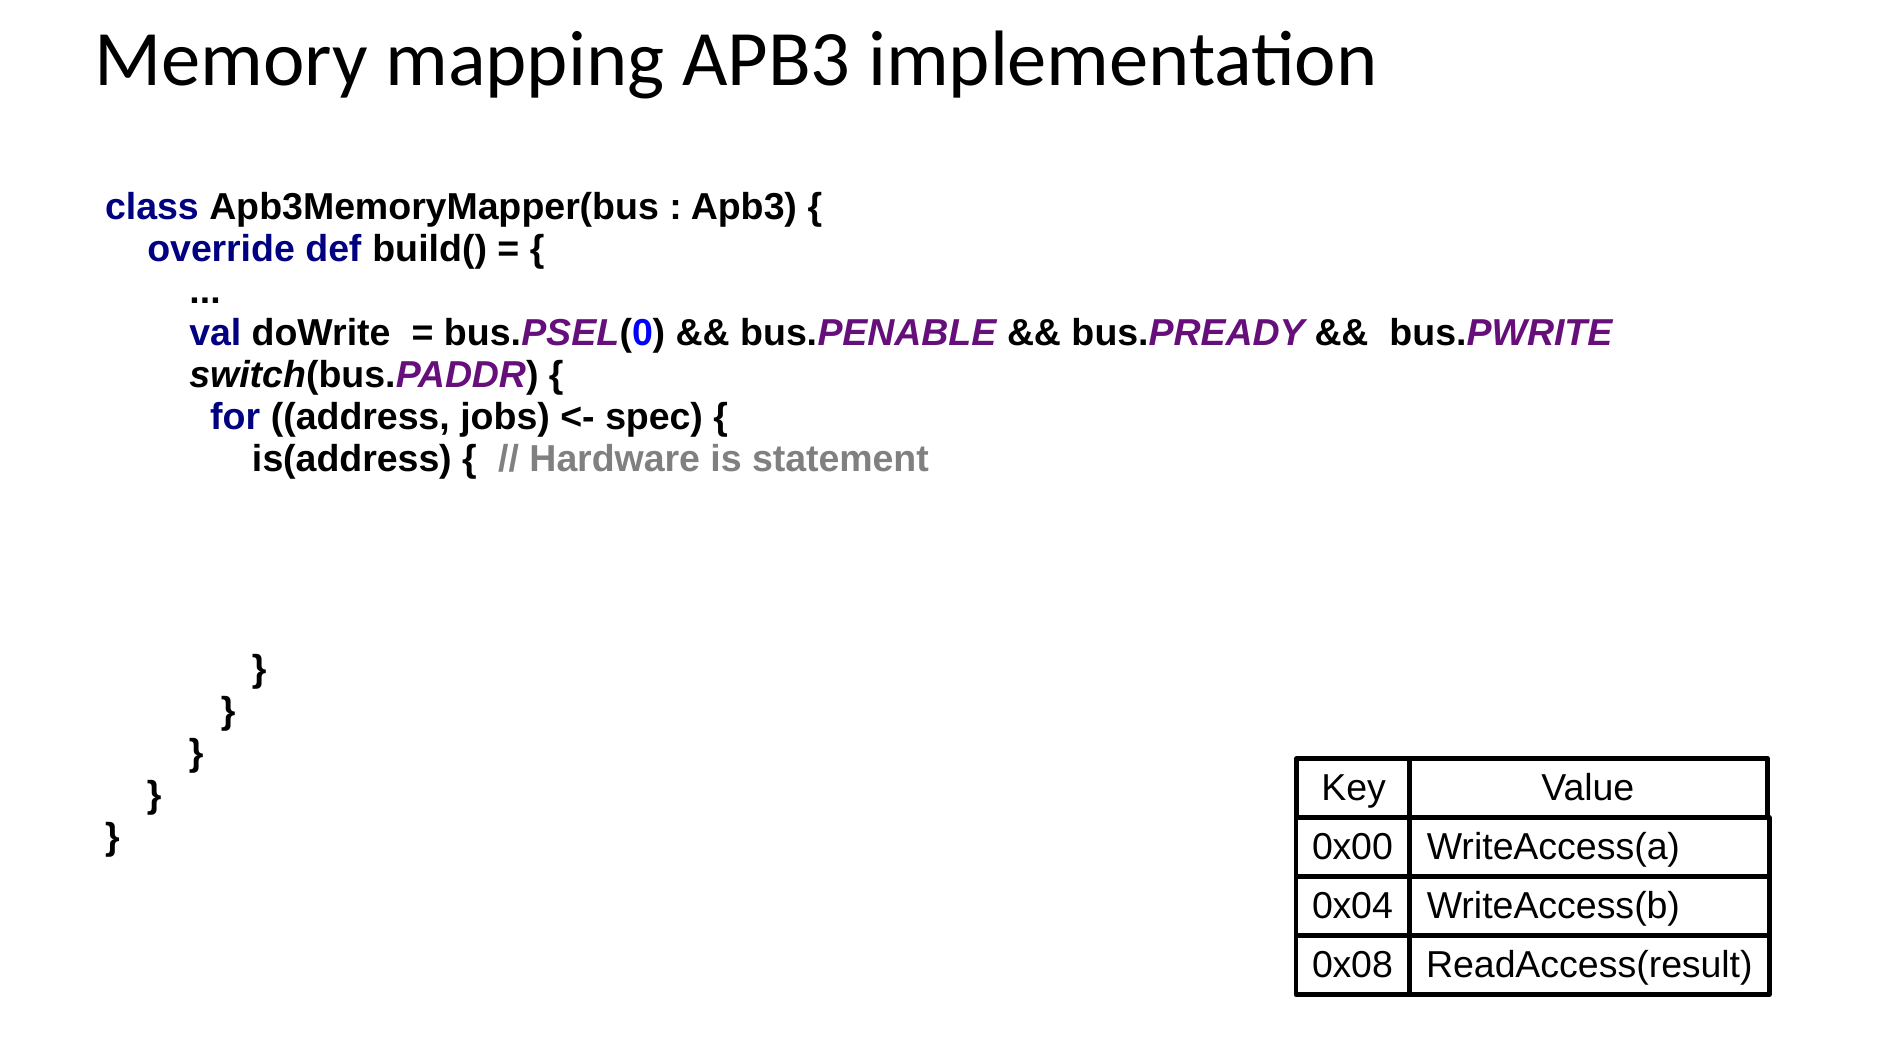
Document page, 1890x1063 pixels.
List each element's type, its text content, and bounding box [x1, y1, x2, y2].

text_box class Apb3MemoryMapper(bus : Apb3) { override def build() = { ... val doWrite = bus.PSEL(0) && bus.PENABLE && bus.PREADY && bus.PWRITE switch(bus.PADDR) { for ((address, jobs) <- spec) { is(address) { // Hardware is statement } } } } } [90, 178, 1819, 1058]
picture [1293, 755, 1772, 997]
title Memory mapping APB3 implementation [94, 0, 1796, 155]
